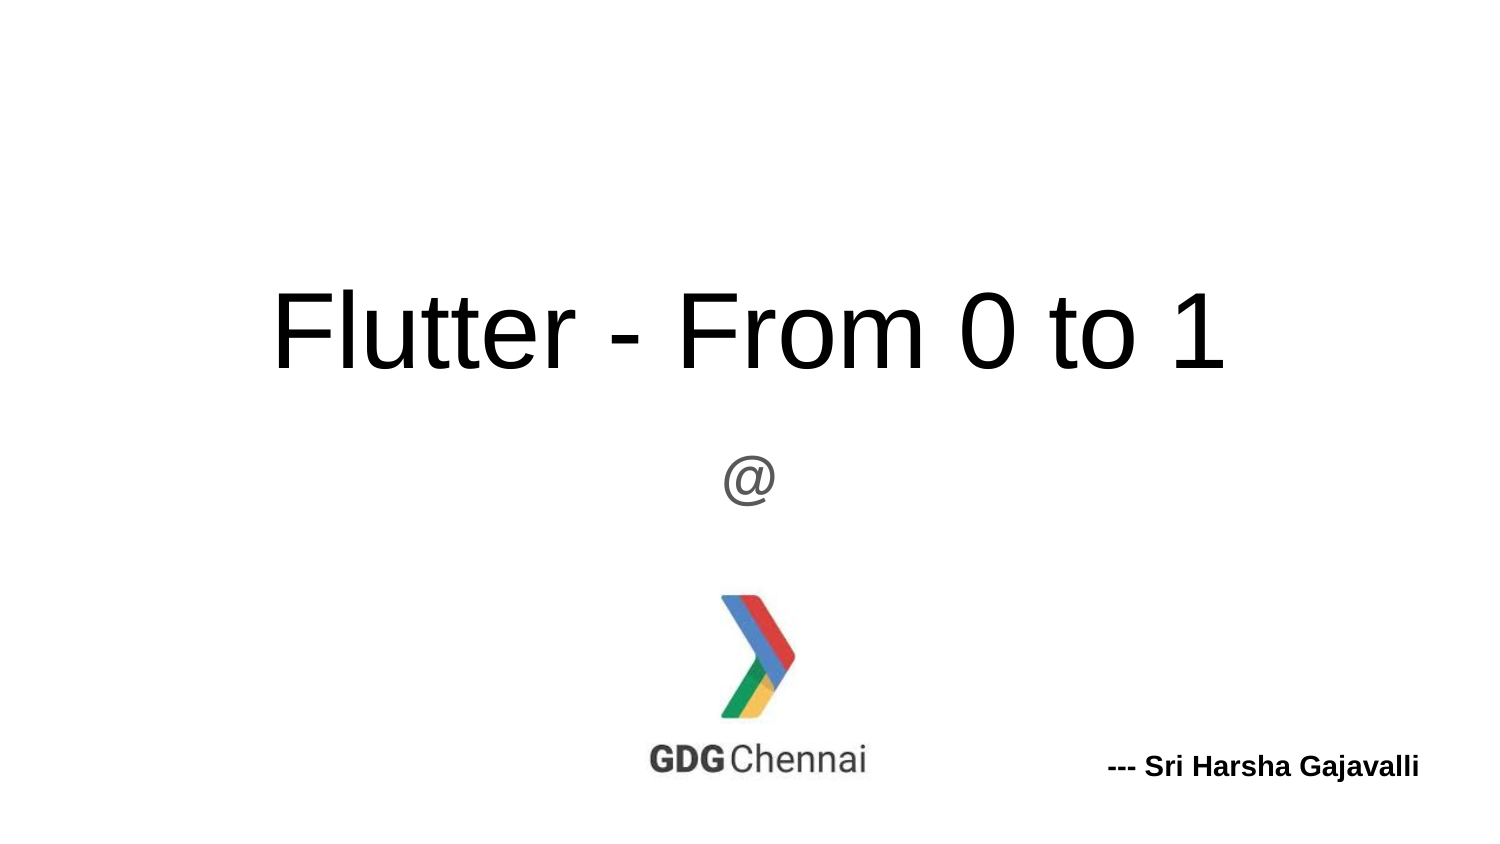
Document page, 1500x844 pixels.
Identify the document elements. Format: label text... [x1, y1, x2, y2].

title Flutter - From 0 to 1 [51, 212, 1449, 406]
picture [626, 554, 891, 819]
subtitle @ [51, 424, 1449, 555]
text_box --- Sri Harsha Gajavalli [1092, 732, 1467, 815]
